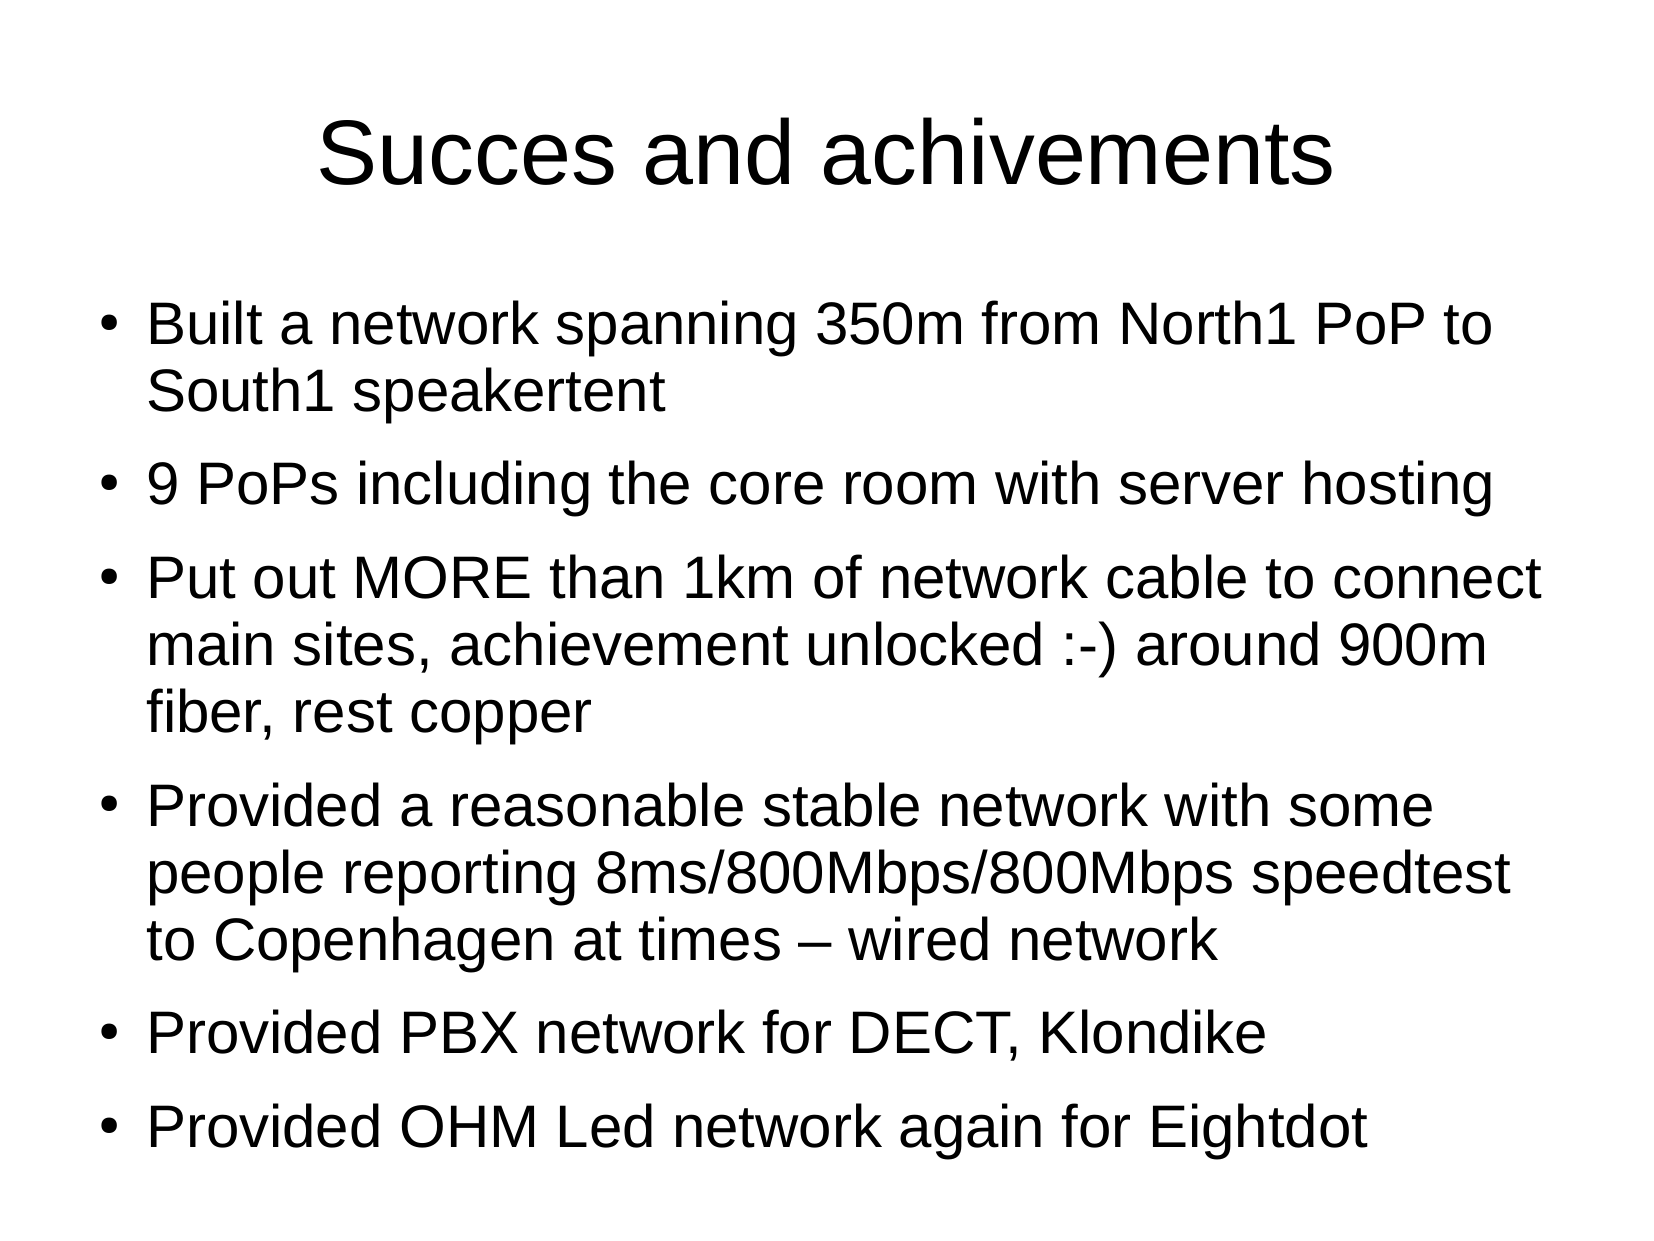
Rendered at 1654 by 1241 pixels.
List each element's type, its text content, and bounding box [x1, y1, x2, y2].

list Built a network spanning 350m from North1 PoP to South1 speakertent 9 PoPs including the core room with server hosting Put out MORE than 1km of network cable to connect main sites, achievement unlocked :-) around 900m fiber, rest copper Provided a reasonable stable network with some people reporting 8ms/800Mbps/800Mbps speedtest to Copenhagen at times – wired network Provided PBX network for DECT, Klondike Provided OHM Led network again for Eightdot [82, 290, 1571, 1171]
title Succes and achivements [82, 49, 1571, 257]
